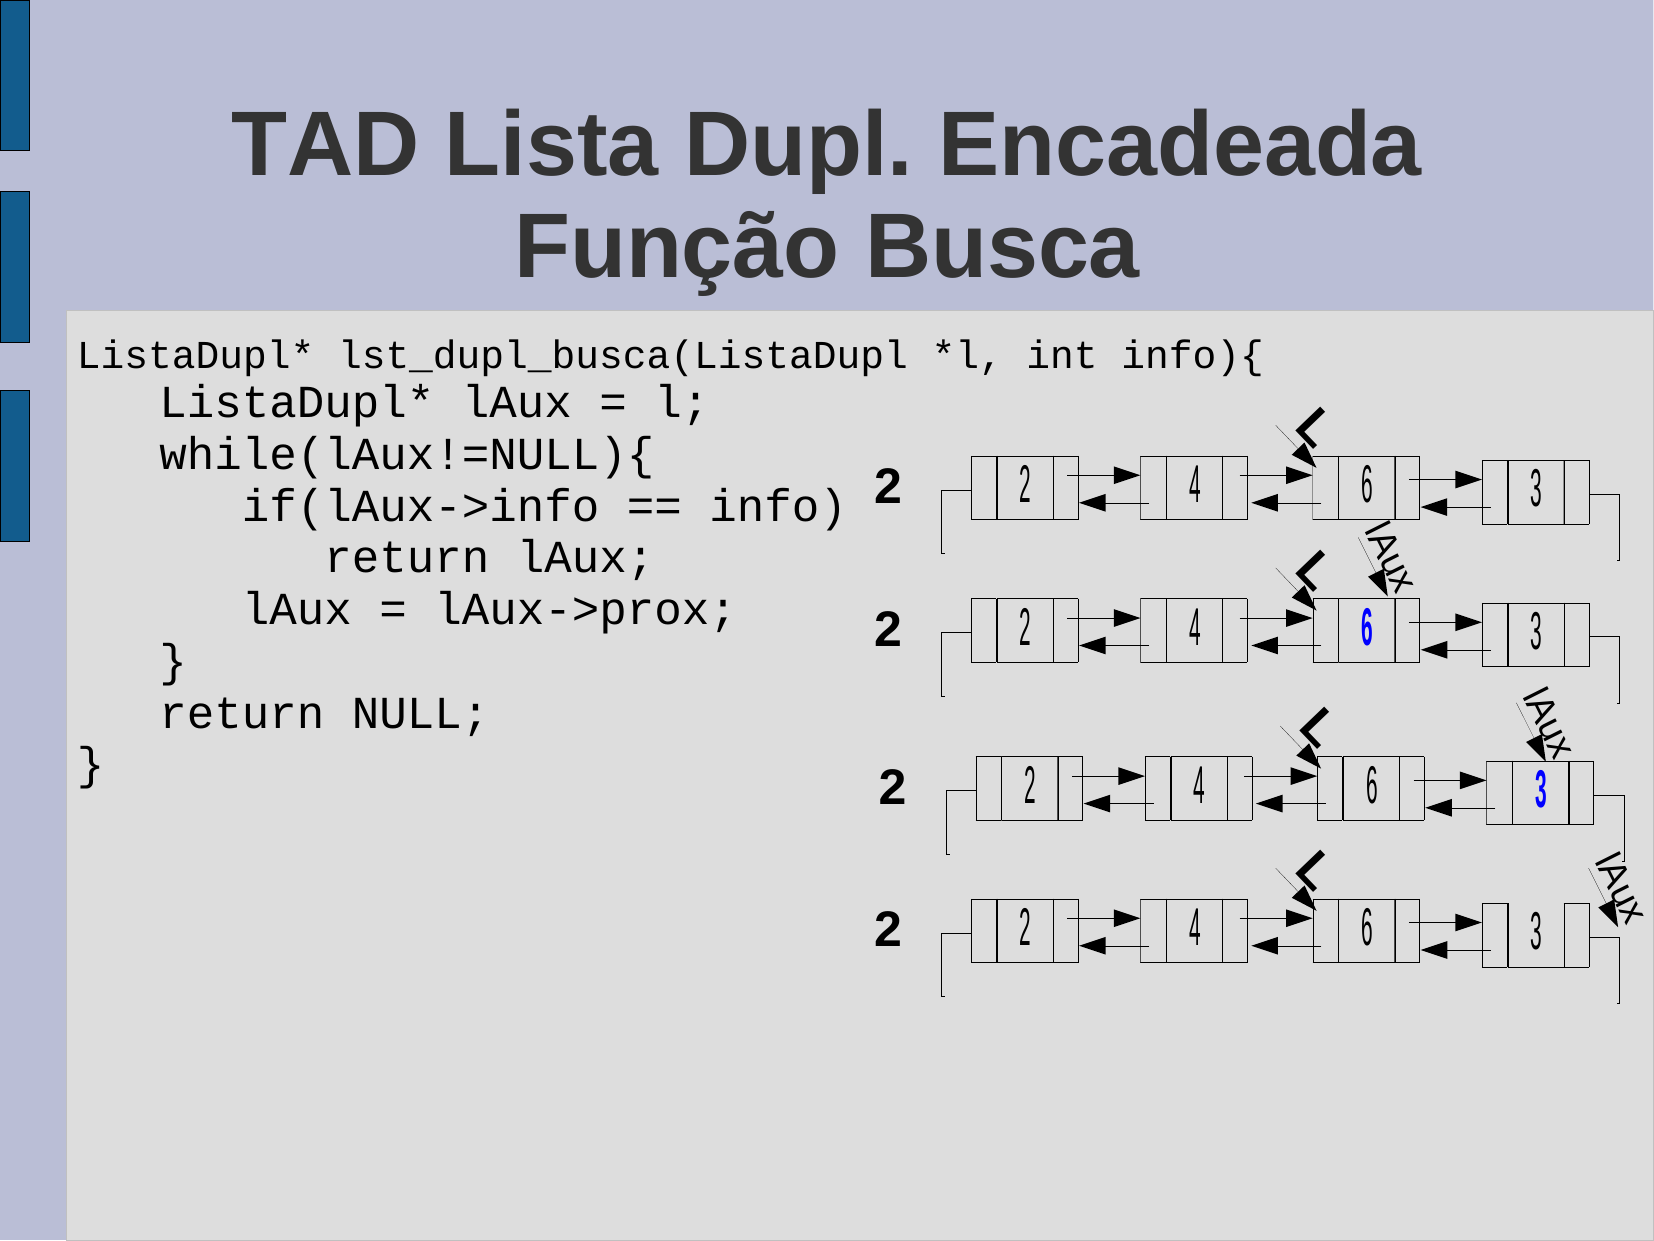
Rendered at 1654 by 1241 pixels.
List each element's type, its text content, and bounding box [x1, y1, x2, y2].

chart [975, 756, 1084, 825]
chart [971, 598, 1080, 667]
chart [1481, 903, 1590, 972]
chart [971, 455, 1080, 525]
chart [1486, 760, 1595, 830]
chart [1312, 898, 1421, 968]
chart [1140, 898, 1249, 968]
chart [1481, 460, 1590, 529]
text_box 2 [874, 601, 903, 659]
chart [1481, 602, 1590, 672]
chart [1140, 598, 1249, 667]
chart [1312, 455, 1421, 525]
chart [1140, 455, 1249, 525]
list ListaDupl* lst_dupl_busca(ListaDupl *l, int info){ ListaDupl* lAux = l; while(lAux!=NULL){ if(lAux->info == info) return lAux; lAux = lAux->prox; } return NULL; } [59, 335, 1359, 873]
chart [1312, 598, 1421, 667]
title TAD Lista Dupl. Encadeada Função Busca [121, 91, 1534, 299]
chart [1144, 756, 1254, 825]
chart [1317, 756, 1426, 825]
text_box 2 [878, 759, 907, 817]
text_box 2 [874, 458, 902, 516]
chart [971, 898, 1080, 968]
text_box 2 [874, 901, 903, 959]
